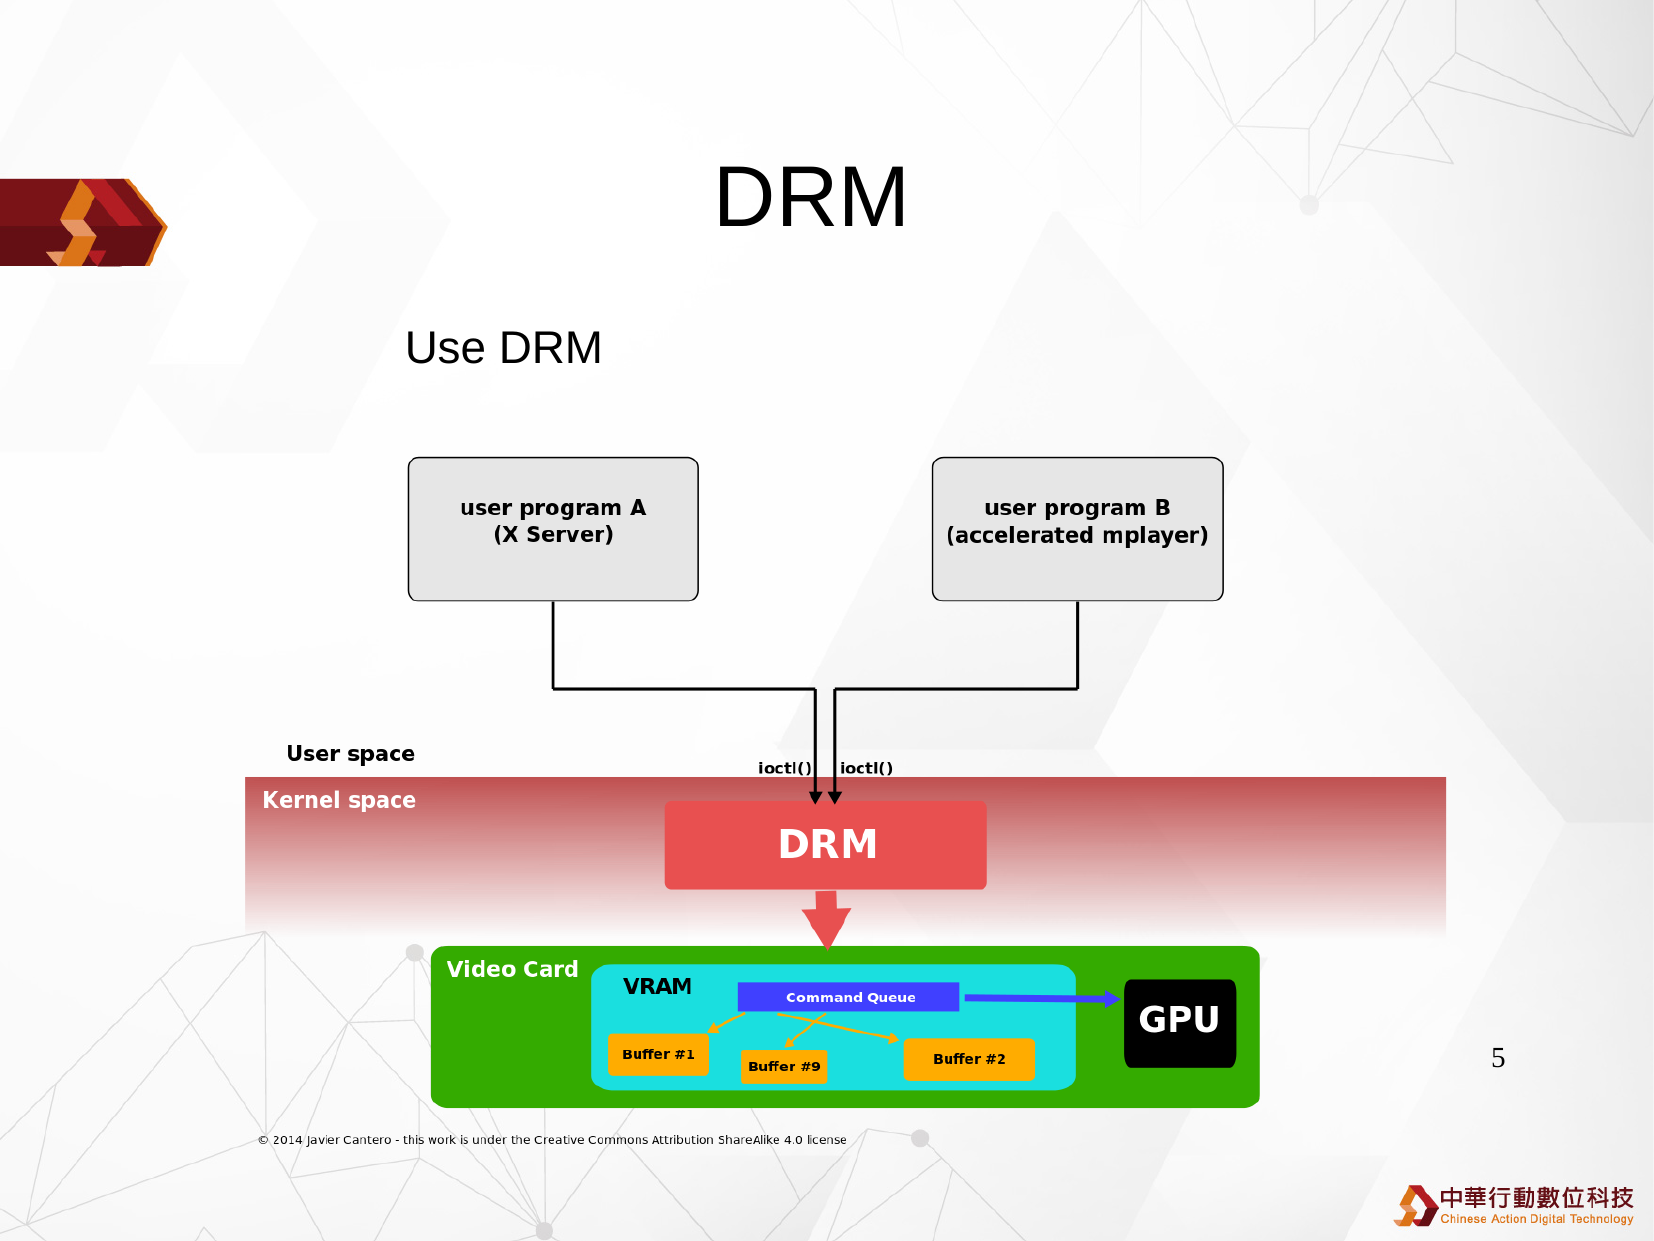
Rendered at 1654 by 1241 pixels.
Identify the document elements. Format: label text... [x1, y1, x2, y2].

title DRM [118, 112, 1506, 281]
text_box Use DRM [390, 315, 1126, 382]
picture [0, 0, 1654, 1241]
